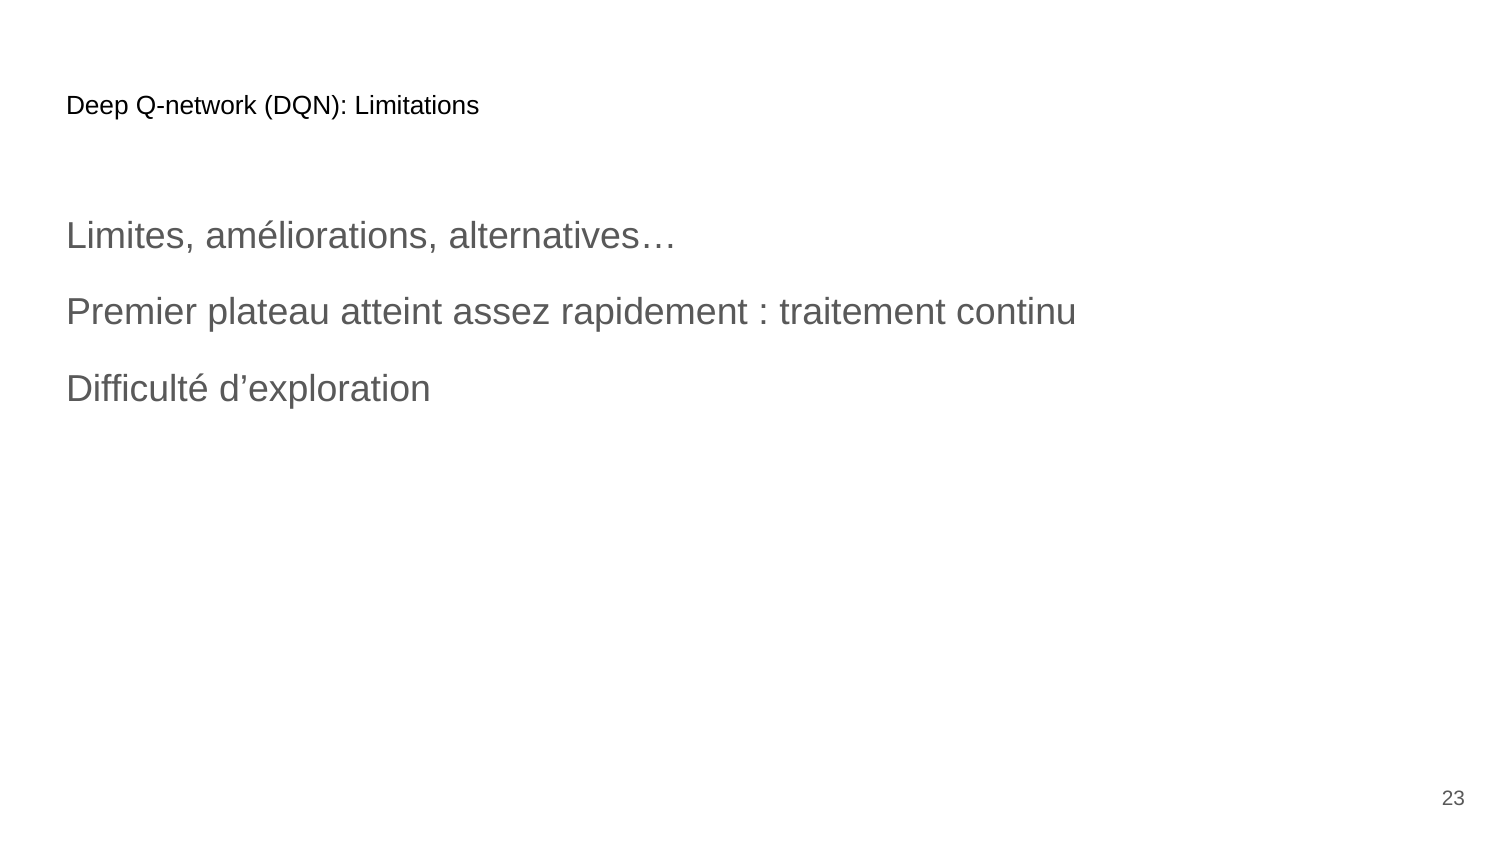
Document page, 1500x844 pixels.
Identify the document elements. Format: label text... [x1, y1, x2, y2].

title Deep Q-network (DQN): Limitations [51, 72, 1449, 167]
slide_number <number> [1389, 764, 1480, 830]
list Limites, améliorations, alternatives… Premier plateau atteint assez rapidement : traitement continu Difficulté d’exploration [51, 189, 1449, 750]
